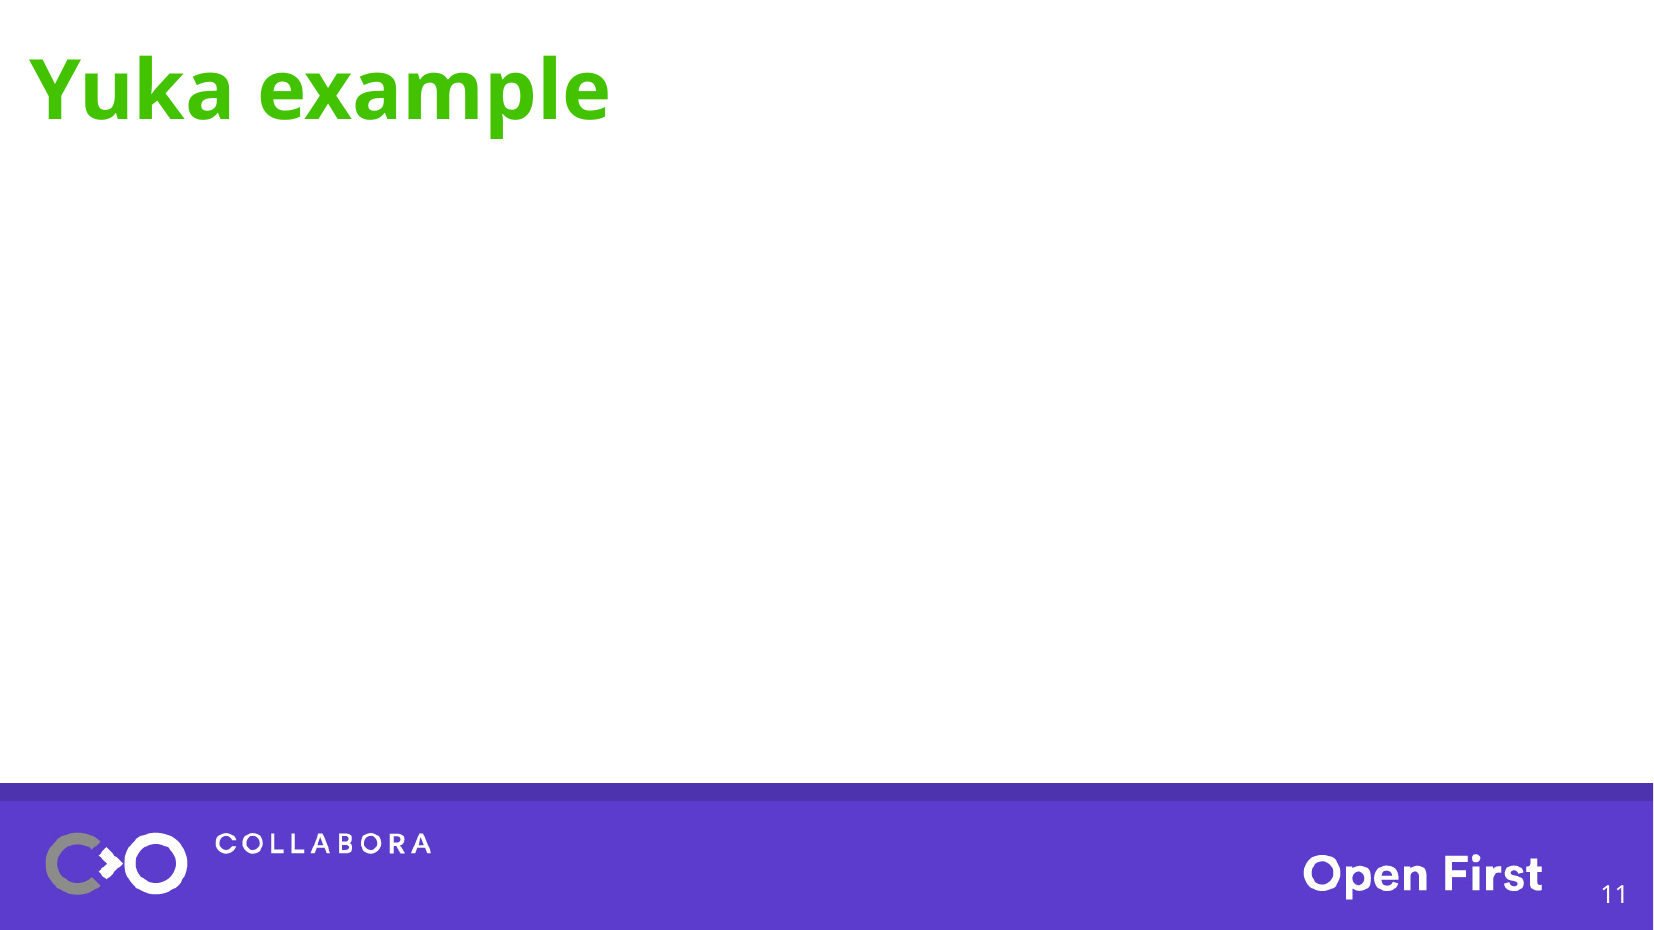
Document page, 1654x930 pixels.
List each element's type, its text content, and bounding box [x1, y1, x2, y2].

picture [0, 0, 1654, 930]
title Yuka example [29, 28, 1602, 147]
